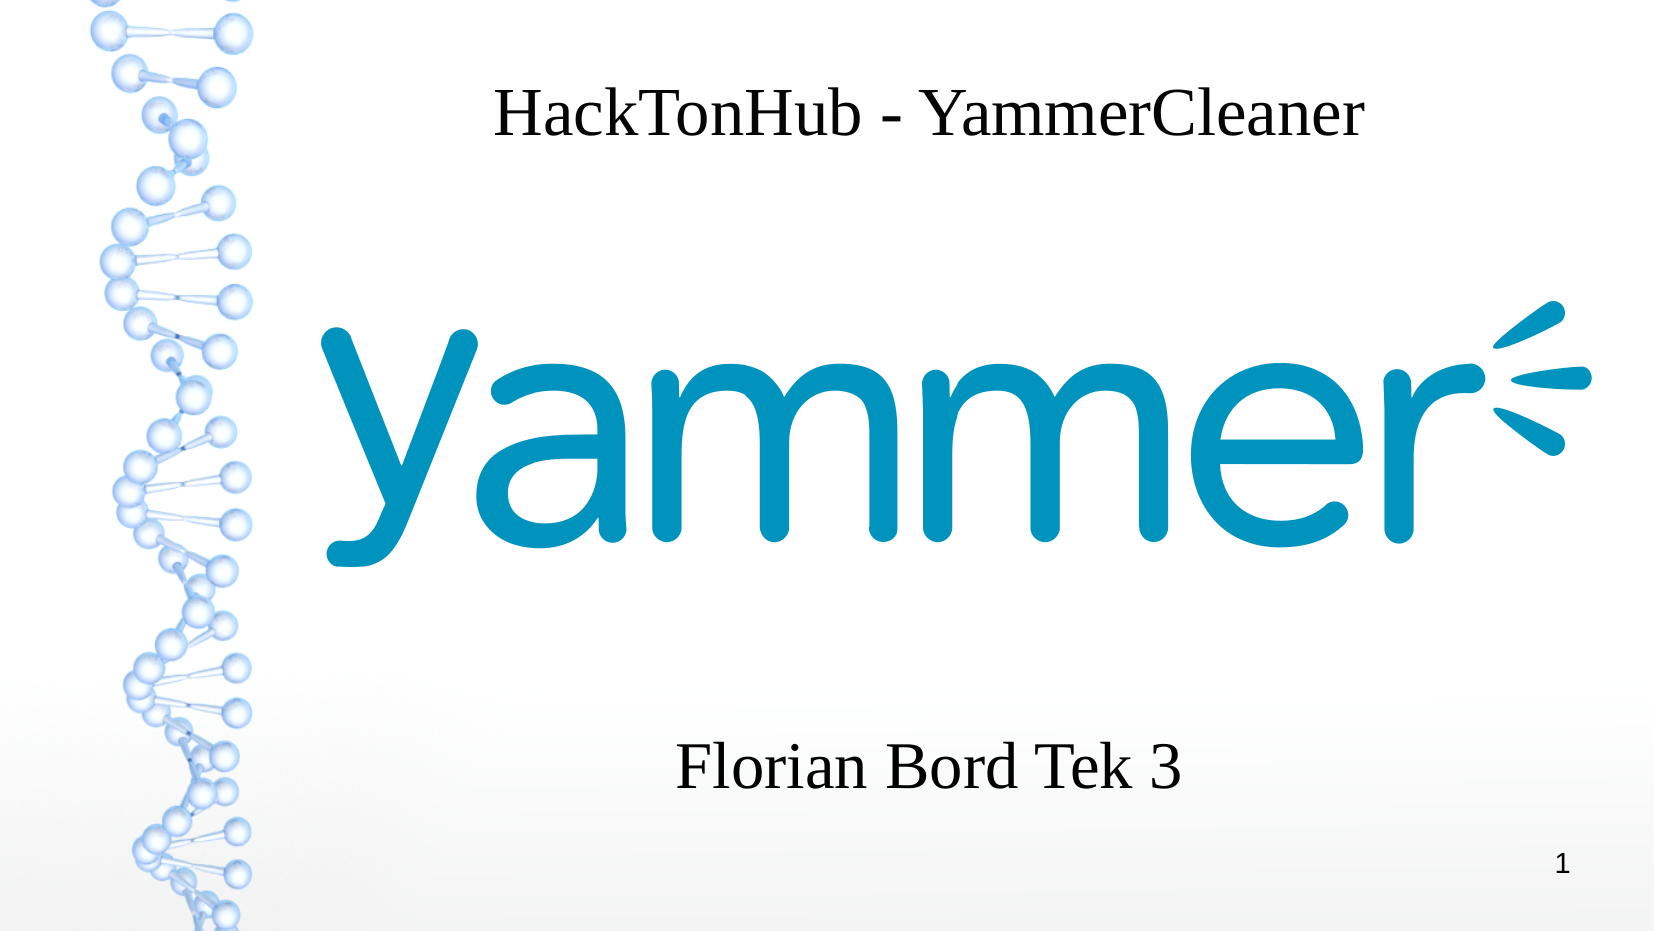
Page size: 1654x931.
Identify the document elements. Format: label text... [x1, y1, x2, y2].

title HackTonHub - YammerCleaner [265, 35, 1595, 189]
picture [0, 0, 1654, 931]
subtitle Florian Bord Tek 3 [265, 496, 1595, 931]
